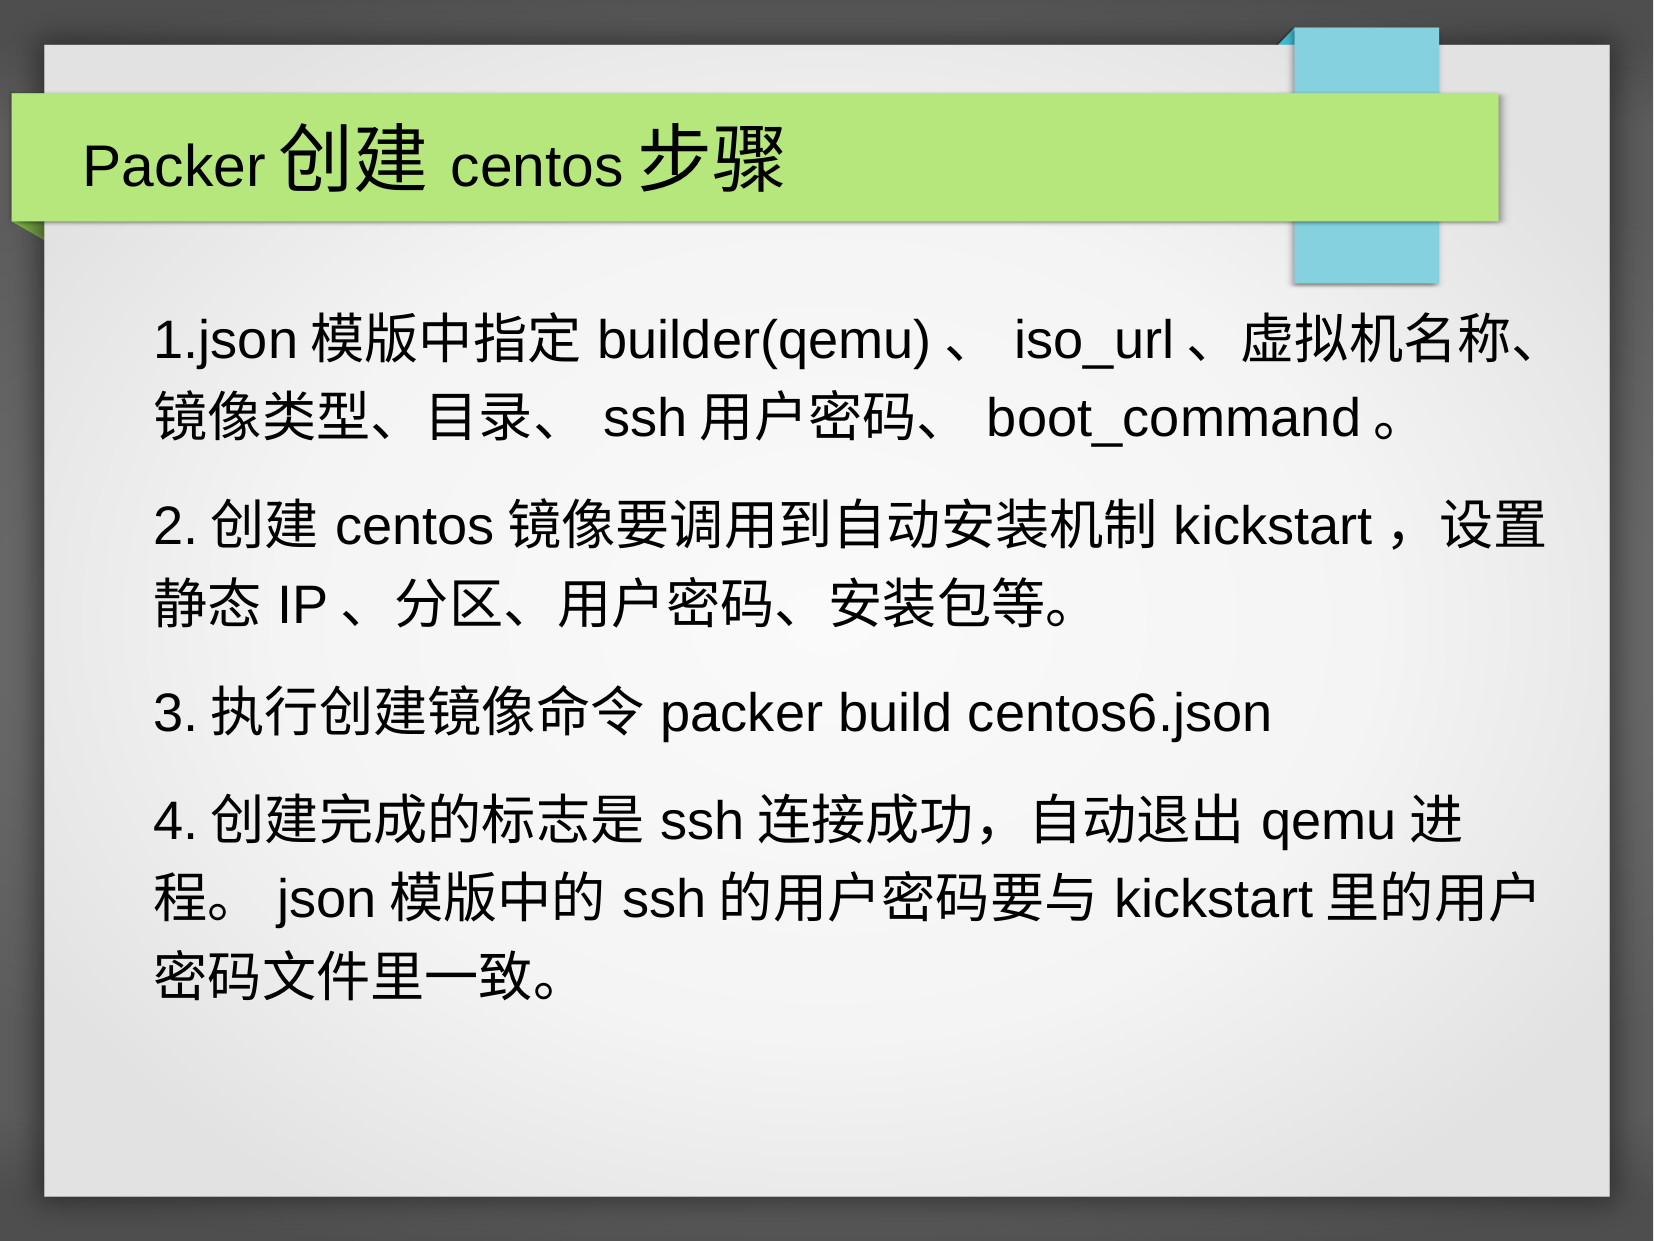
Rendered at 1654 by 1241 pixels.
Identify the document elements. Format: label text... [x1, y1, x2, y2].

picture [0, 0, 1654, 1241]
title Packer创建centos步骤 [82, 94, 1264, 213]
list 1.json模版中指定builder(qemu)、iso_url、虚拟机名称、镜像类型、目录、ssh用户密码、boot_command。 2.创建centos镜像要调用到自动安装机制kickstart，设置静态IP、分区、用户密码、安装包等。 3.执行创建镜像命令packer build centos6.json 4.创建完成的标志是ssh连接成功，自动退出qemu进程。json模版中的ssh的用户密码要与kickstart里的用户密码文件里一致。 [82, 295, 1571, 1015]
